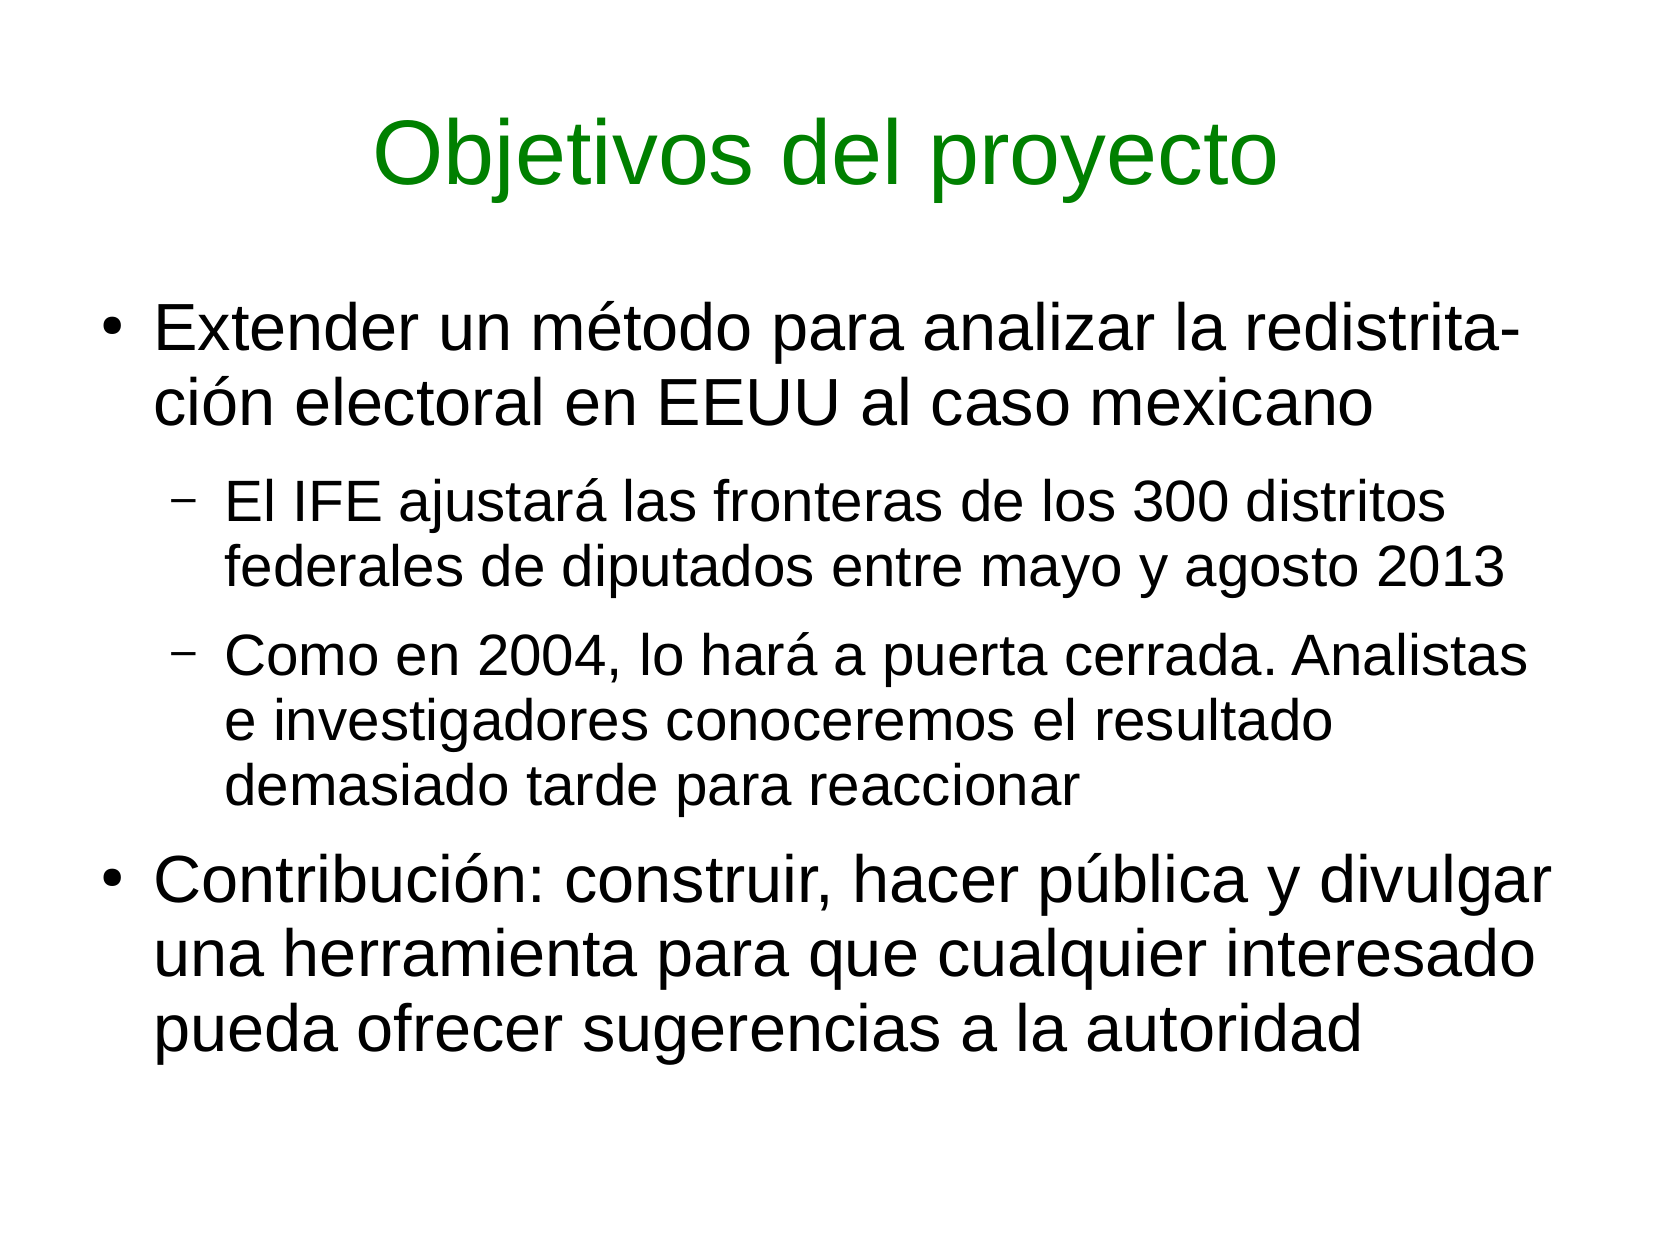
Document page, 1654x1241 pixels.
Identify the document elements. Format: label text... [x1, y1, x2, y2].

title Objetivos del proyecto [82, 49, 1571, 257]
list Extender un método para analizar la redistrita-ción electoral en EEUU al caso mexicano El IFE ajustará las fronteras de los 300 distritos federales de diputados entre mayo y agosto 2013 Como en 2004, lo hará a puerta cerrada. Analistas e investigadores conoceremos el resultado demasiado tarde para reaccionar Contribución: construir, hacer pública y divulgar una herramienta para que cualquier interesado pueda ofrecer sugerencias a la autoridad [82, 290, 1571, 1109]
